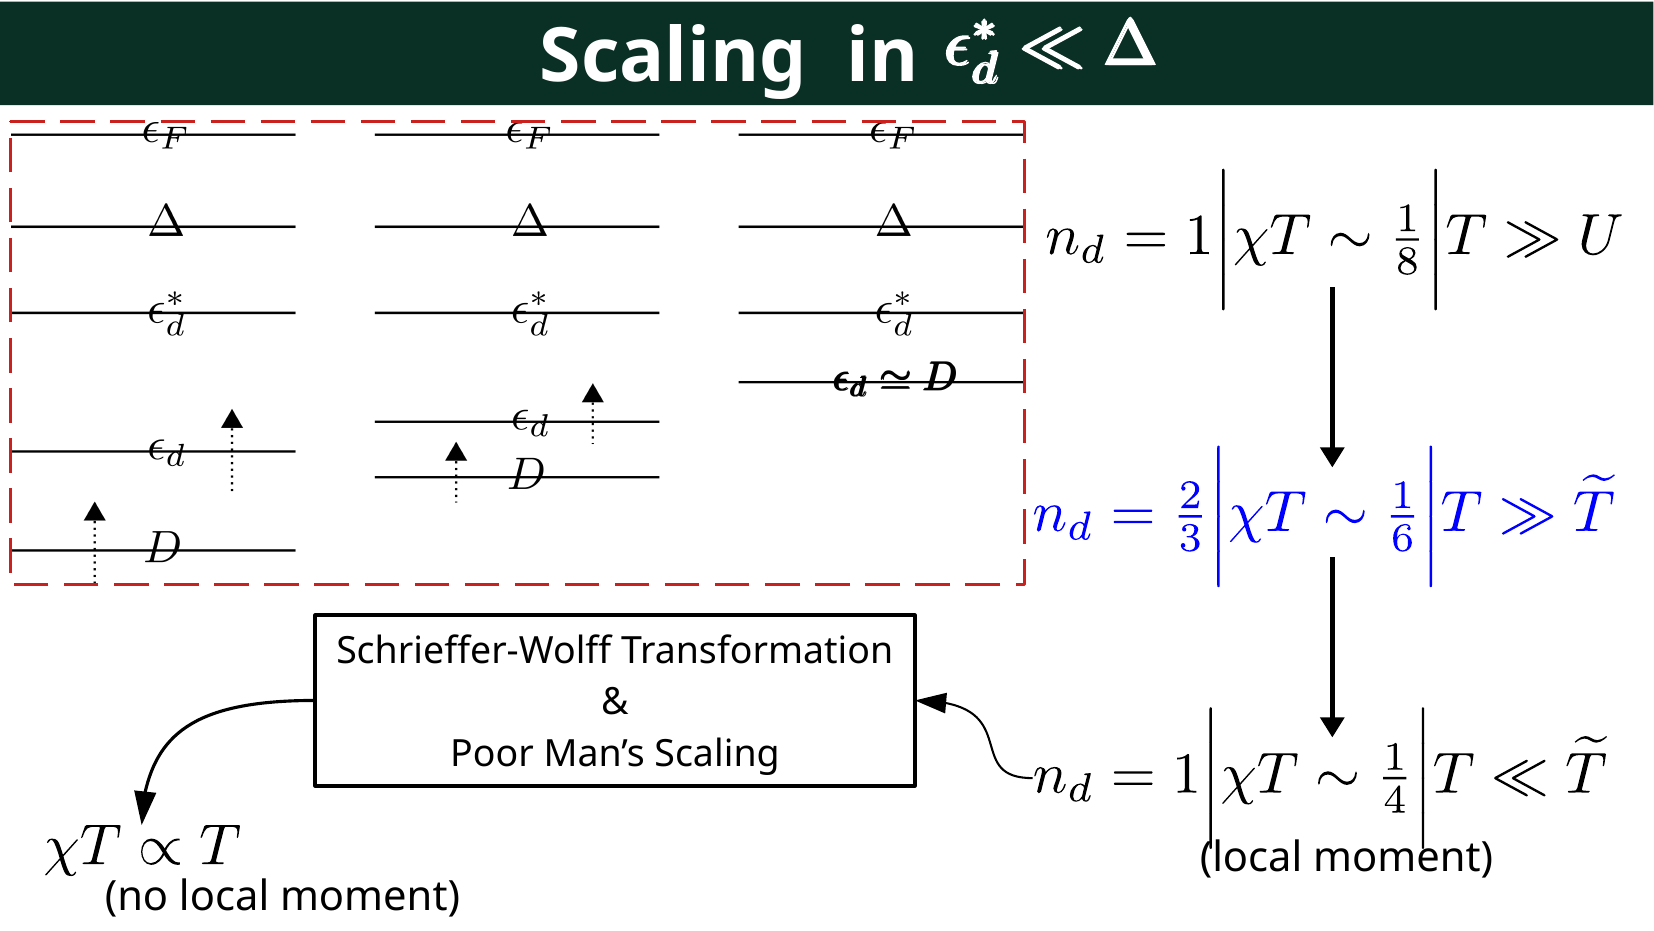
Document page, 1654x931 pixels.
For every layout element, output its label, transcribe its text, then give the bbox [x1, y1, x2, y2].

picture [1045, 168, 1622, 311]
picture [43, 825, 241, 877]
text_box (local moment) [1185, 819, 1576, 892]
picture [1032, 707, 1608, 849]
picture [1032, 445, 1615, 588]
picture [11, 122, 1023, 584]
text_box Schrieffer-Wolff Transformation & Poor Man’s Scaling [315, 615, 916, 786]
picture [942, 16, 1156, 85]
title Scaling in [0, 1, 1654, 106]
text_box (no local moment) [90, 858, 481, 931]
